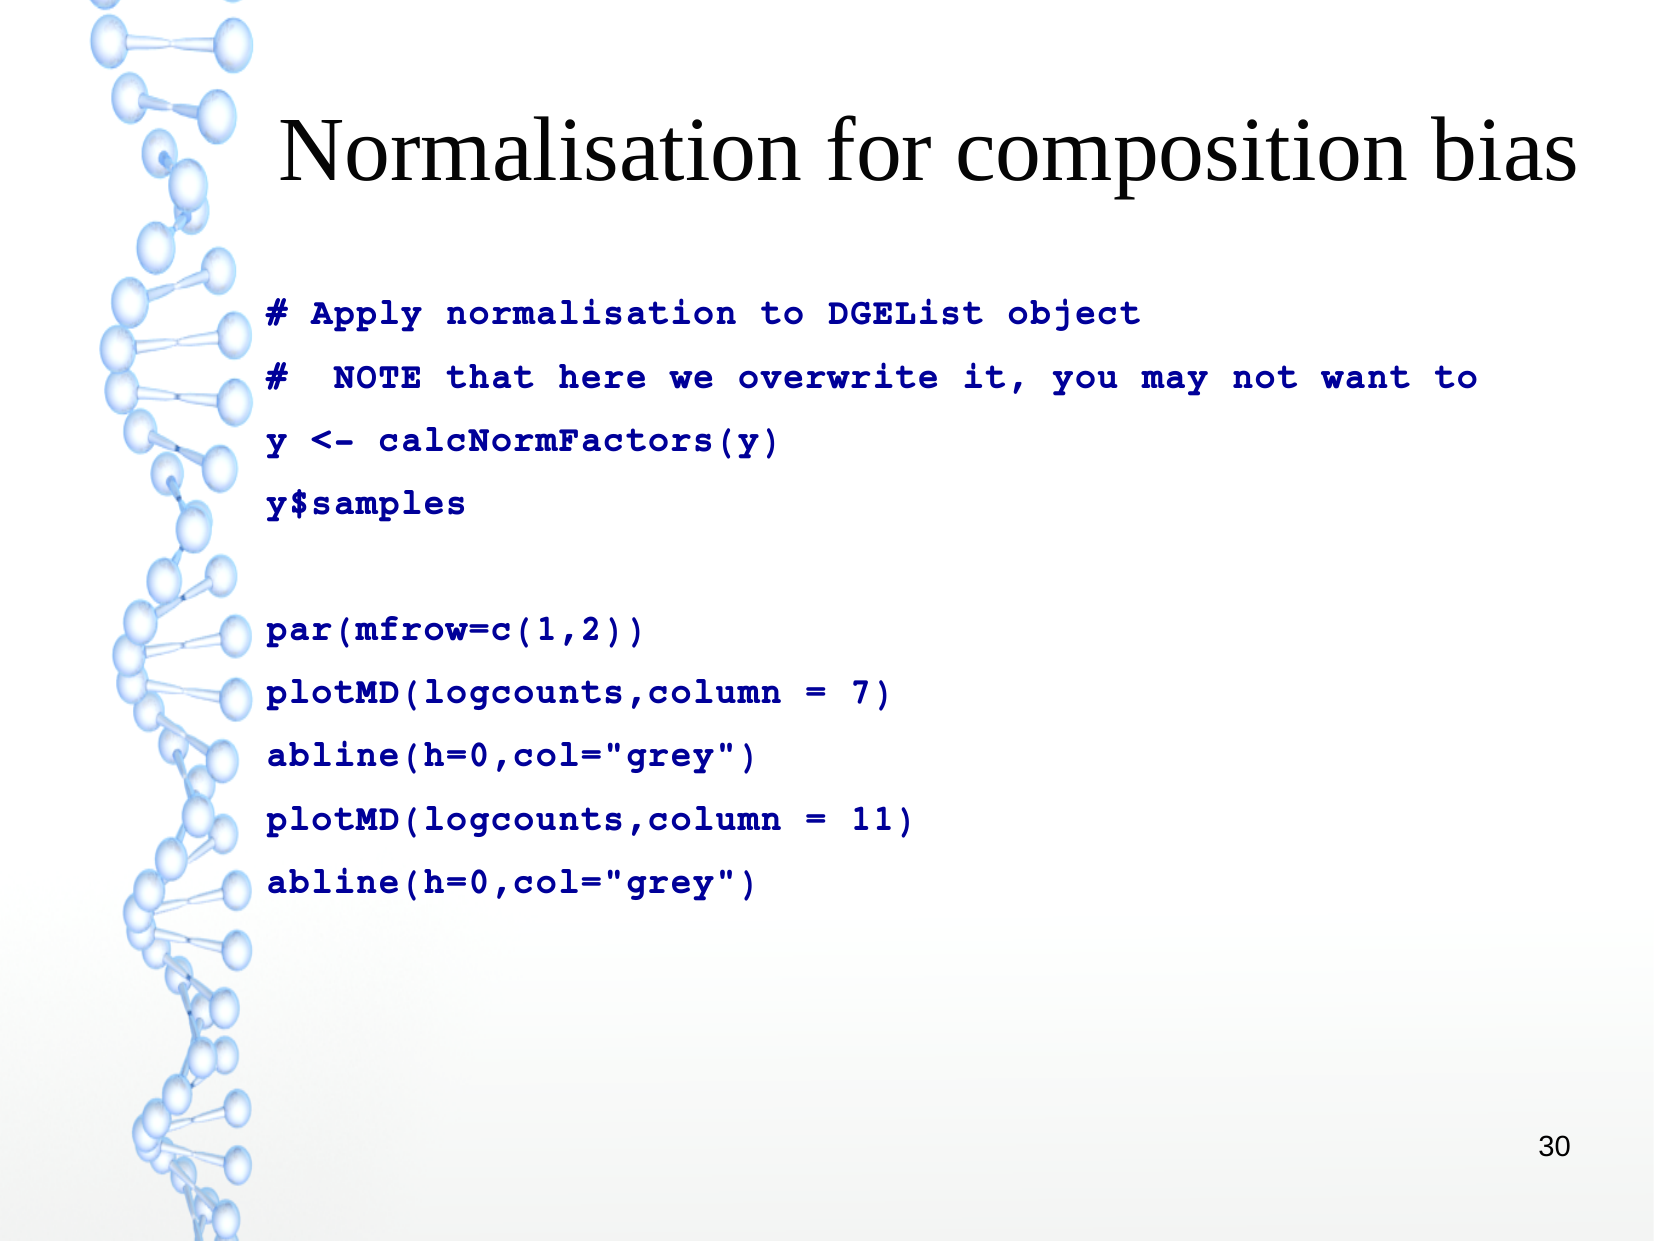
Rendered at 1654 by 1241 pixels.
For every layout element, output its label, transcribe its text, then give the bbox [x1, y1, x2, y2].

title Normalisation for composition bias [265, 47, 1595, 252]
list # Apply normalisation to DGEList object # NOTE that here we overwrite it, you may not want to y <- calcNormFactors(y) y$samples par(mfrow=c(1,2)) plotMD(logcounts,column = 7) abline(h=0,col="grey") plotMD(logcounts,column = 11) abline(h=0,col="grey") [265, 299, 1595, 1141]
picture [0, 0, 1654, 1241]
